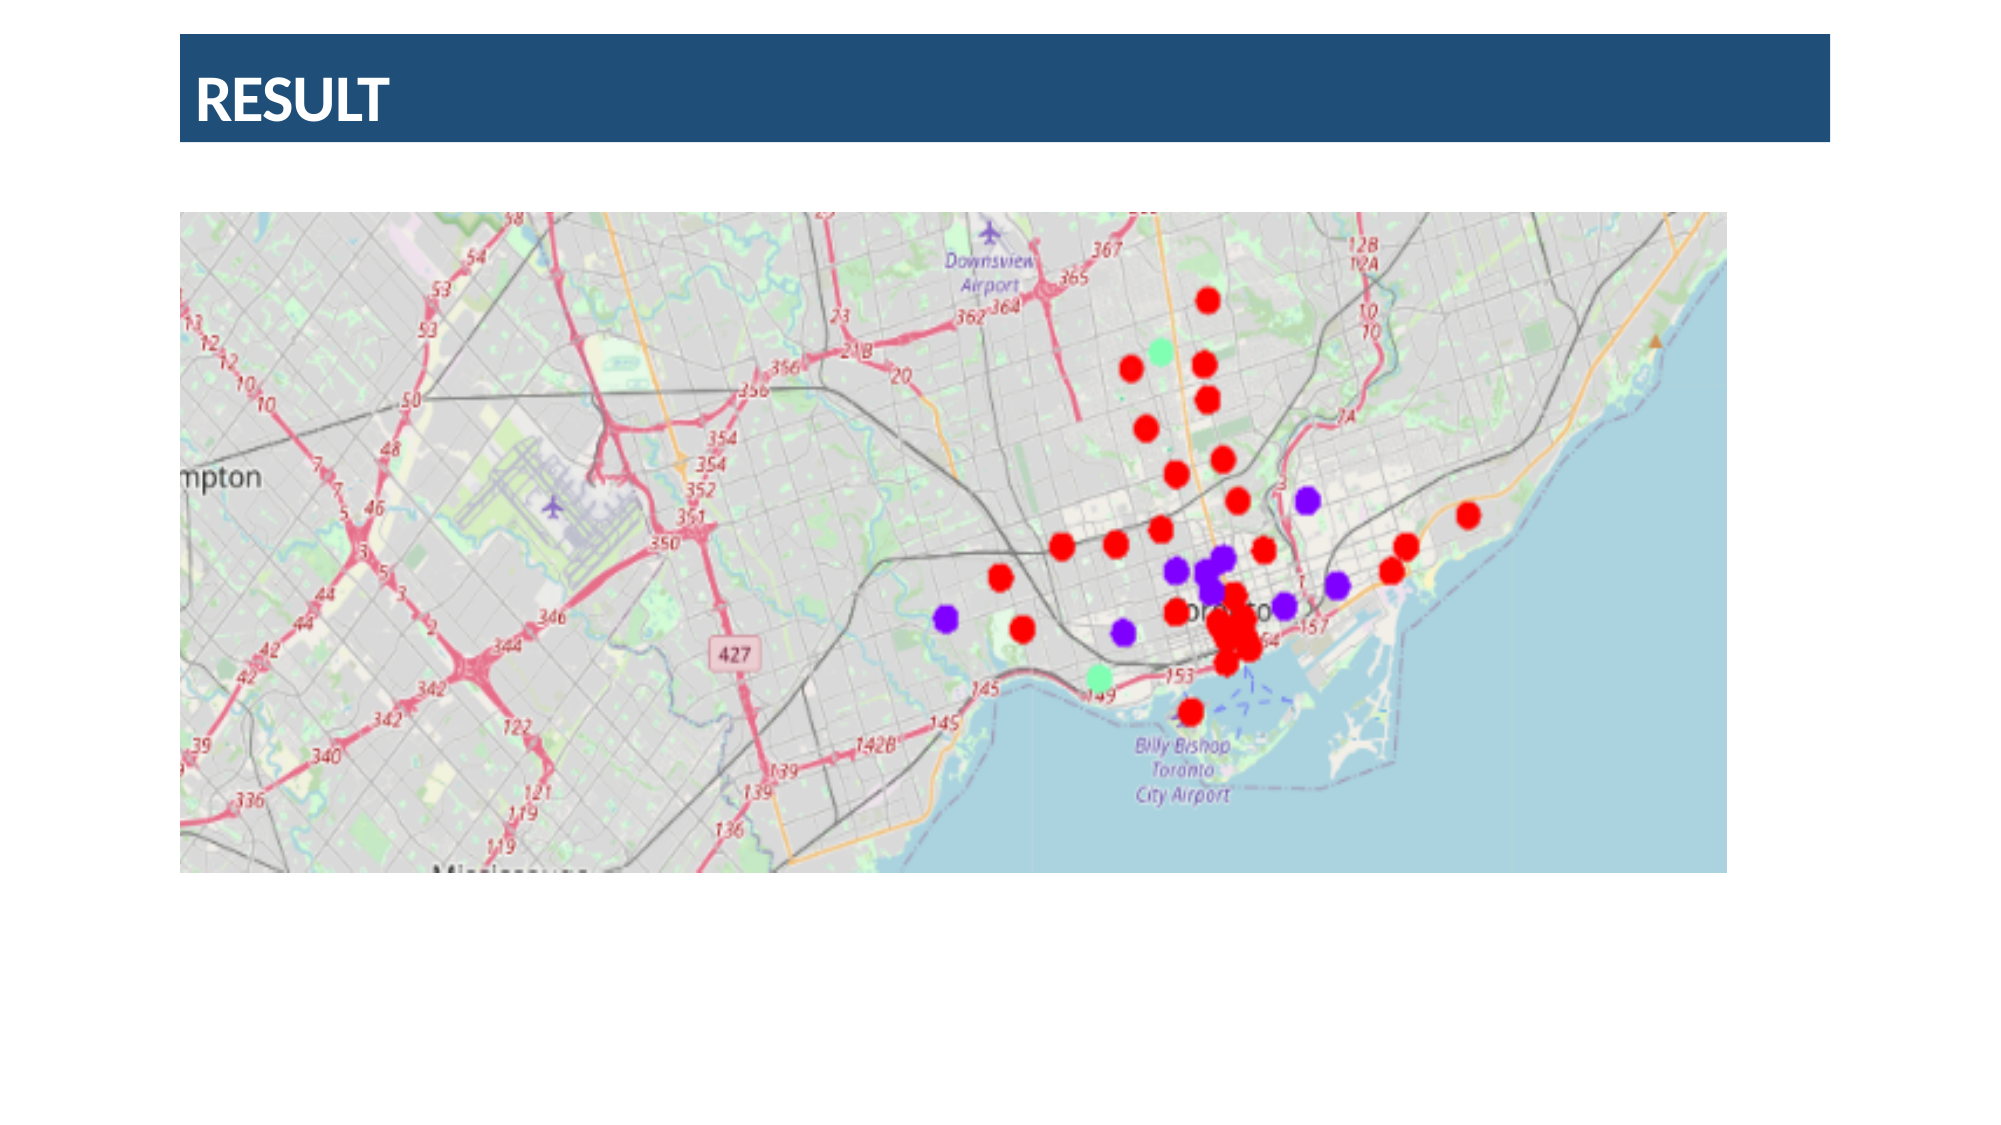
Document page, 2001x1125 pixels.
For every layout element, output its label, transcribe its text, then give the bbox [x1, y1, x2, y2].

picture [180, 212, 1727, 873]
title RESULT [180, 34, 1831, 143]
